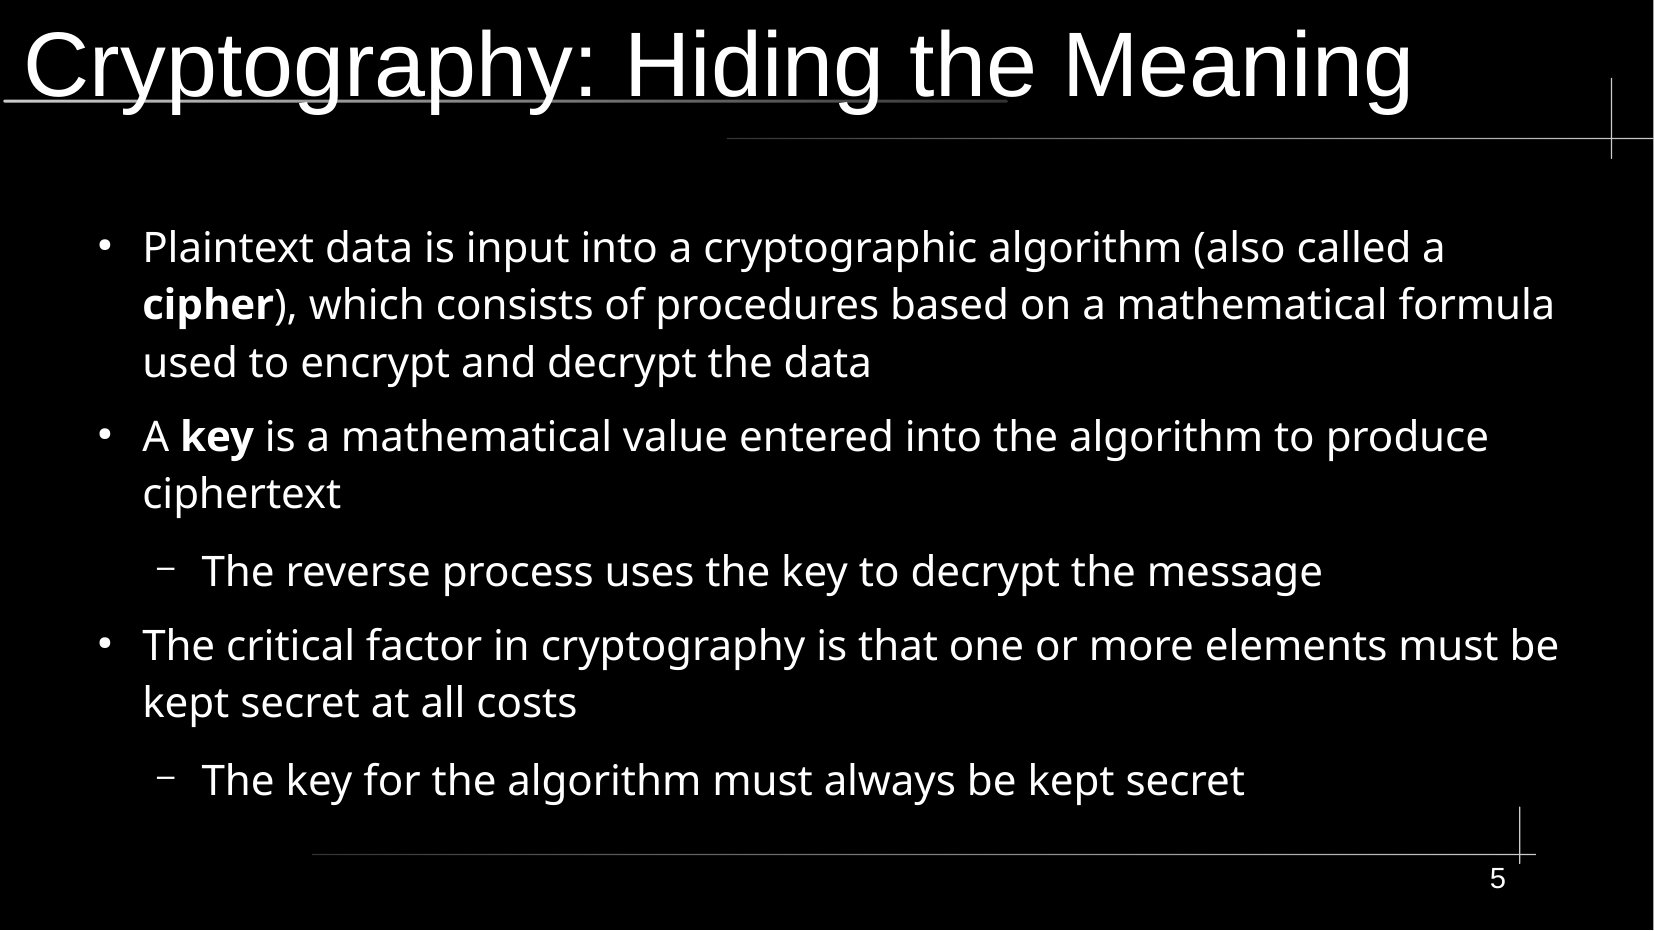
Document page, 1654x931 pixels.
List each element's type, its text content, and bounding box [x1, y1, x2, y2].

list Plaintext data is input into a cryptographic algorithm (also called a cipher), which consists of procedures based on a mathematical formula used to encrypt and decrypt the data A key is a mathematical value entered into the algorithm to produce ciphertext The reverse process uses the key to decrypt the message The critical factor in cryptography is that one or more elements must be kept secret at all costs The key for the algorithm must always be kept secret [82, 217, 1592, 811]
title Cryptography: Hiding the Meaning [23, 11, 1589, 119]
